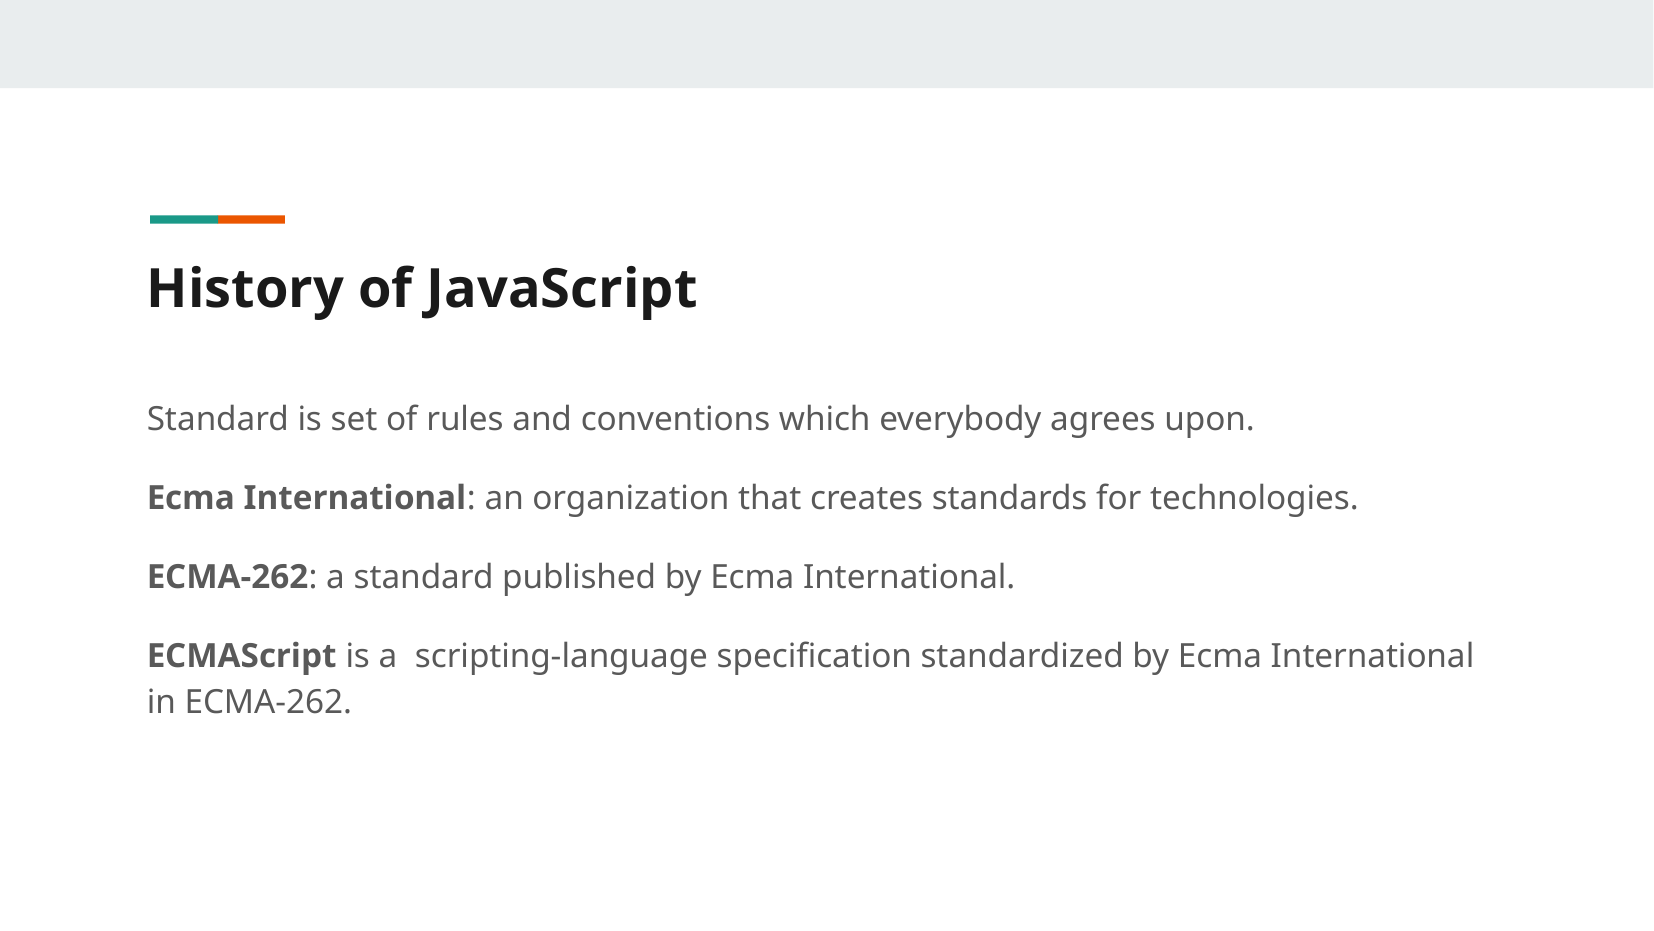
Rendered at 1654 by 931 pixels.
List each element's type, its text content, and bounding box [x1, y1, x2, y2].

list Standard is set of rules and conventions which everybody agrees upon. Ecma International: an organization that creates standards for technologies. ECMA-262: a standard published by Ecma International. ECMAScript is a scripting-language specification standardized by Ecma International in ECMA-262. [131, 375, 1523, 785]
title History of JavaScript [131, 238, 1523, 336]
